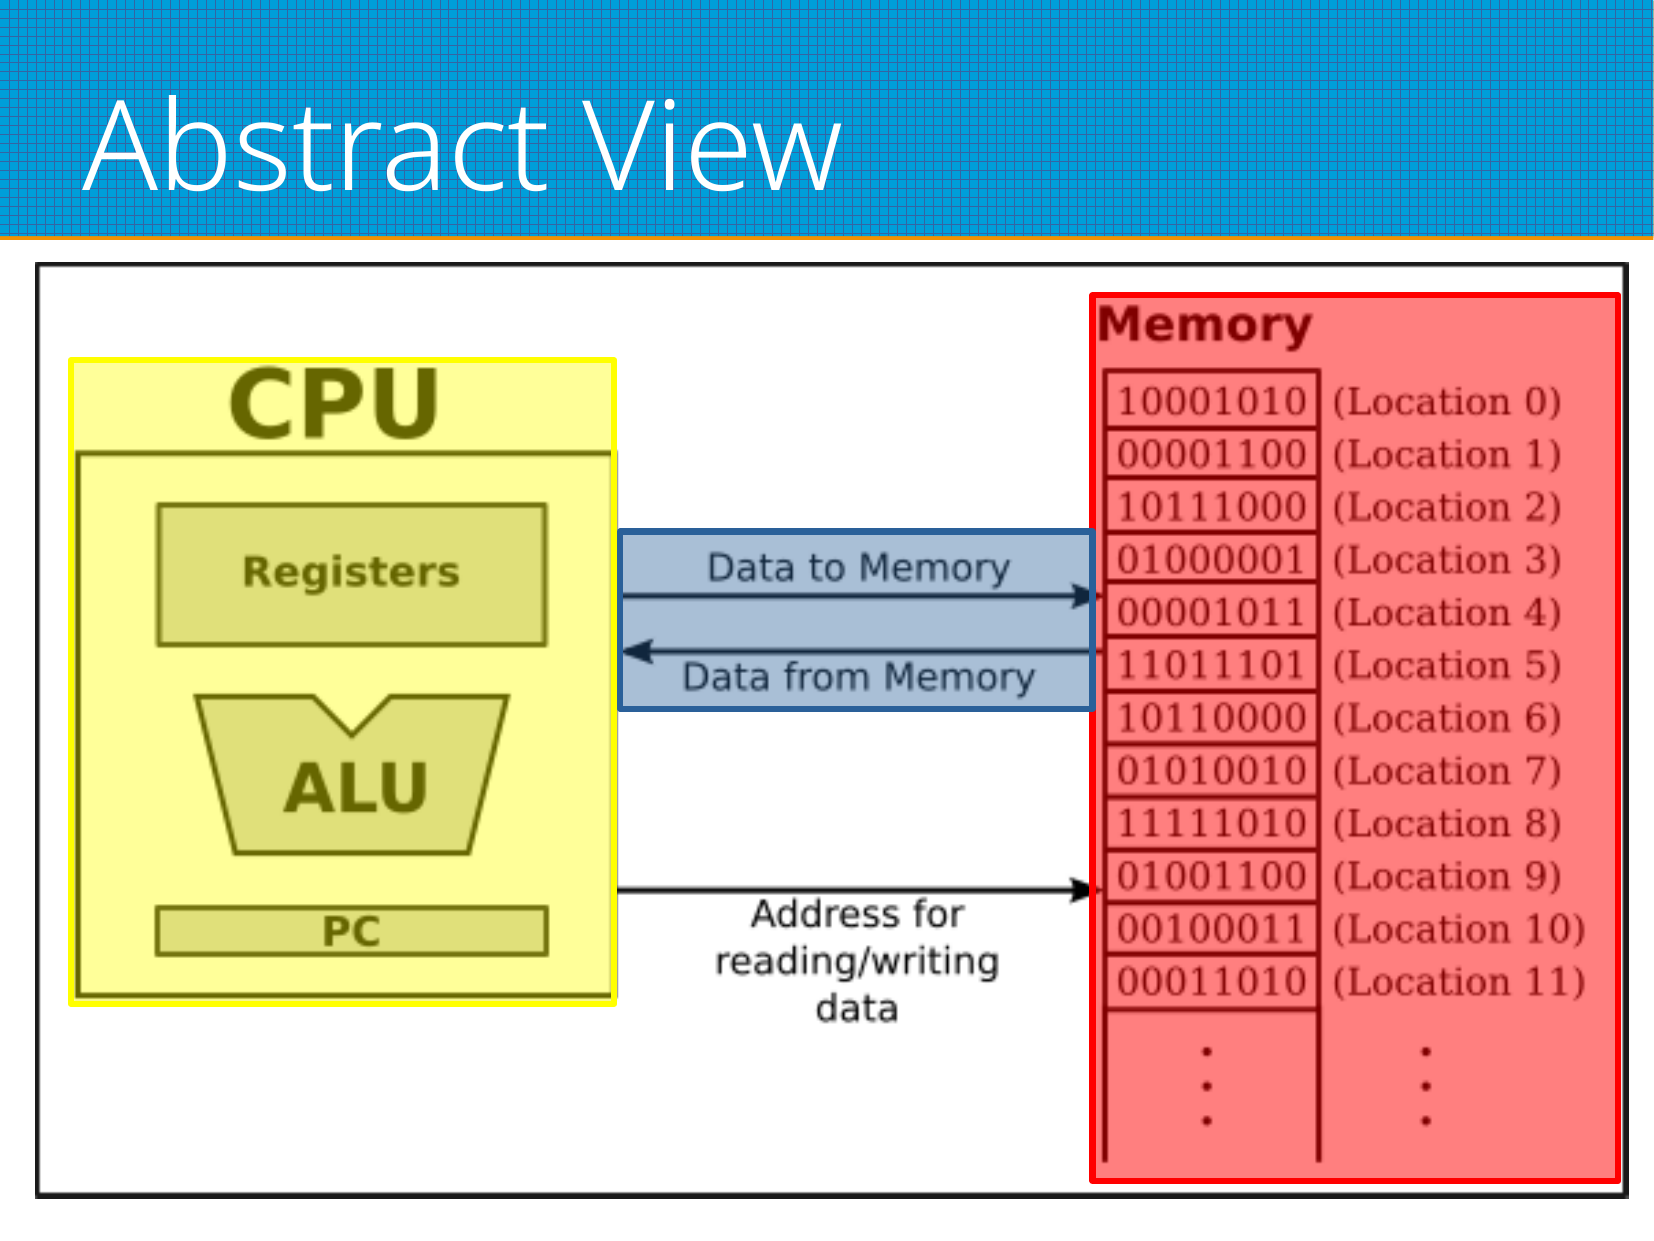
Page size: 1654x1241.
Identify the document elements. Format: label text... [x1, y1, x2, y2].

text_box [620, 295, 1619, 1182]
title Abstract View [82, 19, 1571, 227]
text_box [70, 360, 615, 1004]
picture [35, 262, 1629, 1199]
